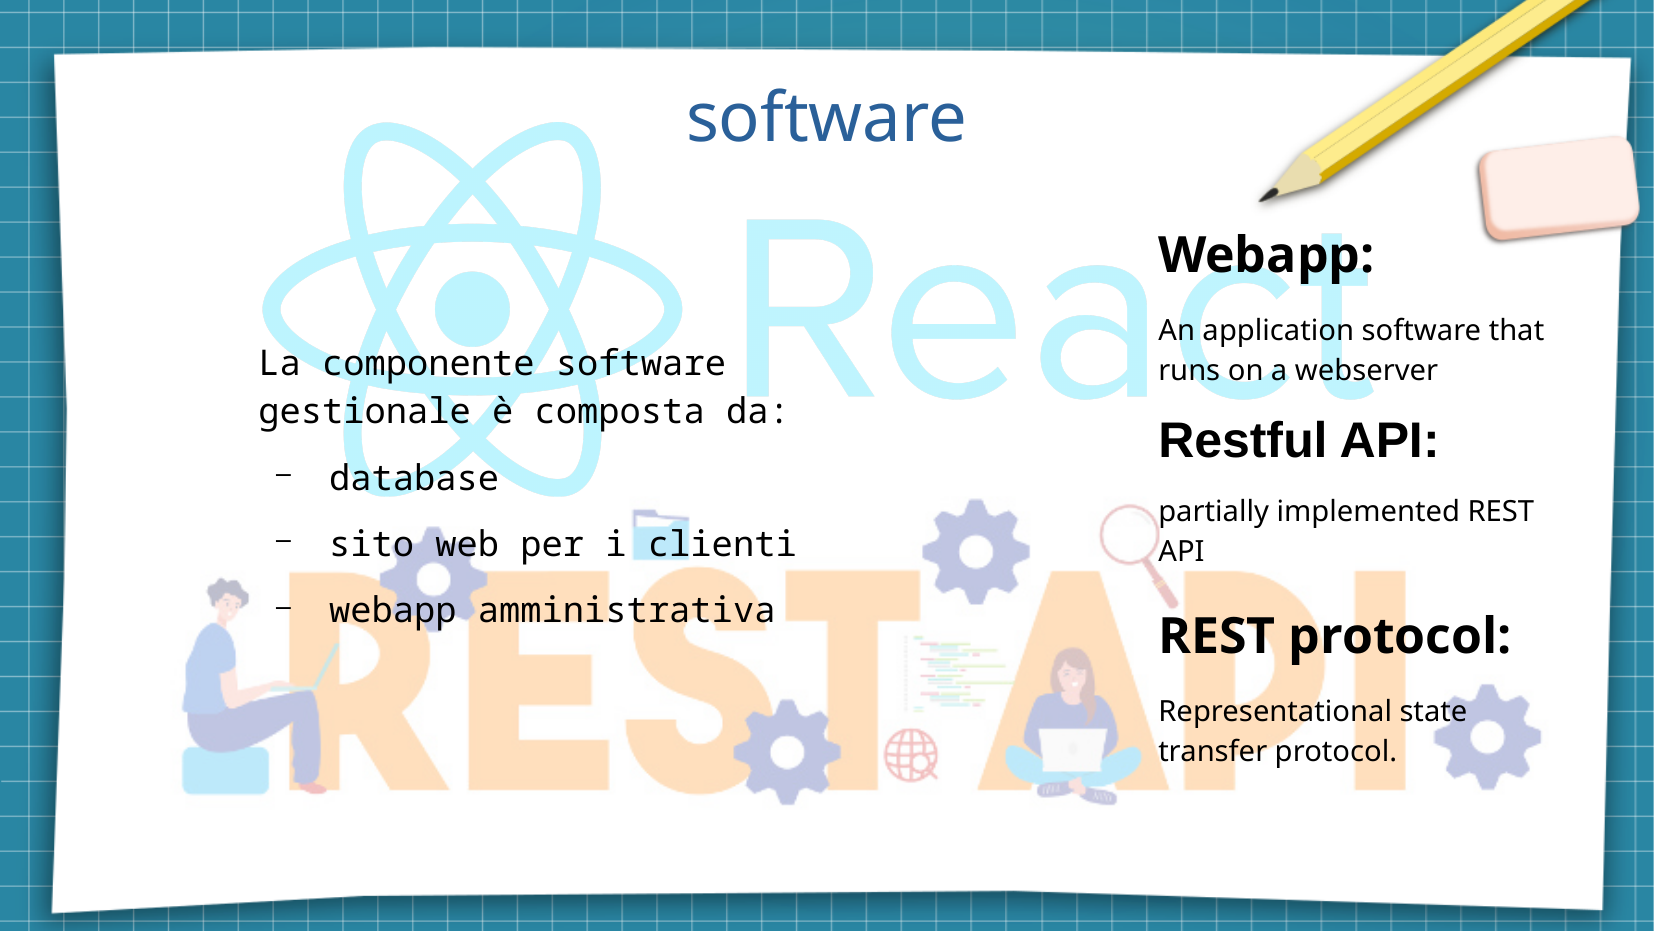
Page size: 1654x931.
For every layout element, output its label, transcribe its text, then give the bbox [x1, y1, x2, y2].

list REST protocol: Representational state transfer protocol. [1087, 600, 1570, 788]
list Webapp: An application software that runs on a webserver [1087, 219, 1570, 412]
list Restful API: partially implemented REST API [1087, 412, 1570, 600]
list La componente software gestionale è composta da: database sito web per i clienti webapp amministrativa [187, 337, 938, 713]
picture [0, 0, 1654, 931]
title software [82, 37, 1571, 193]
